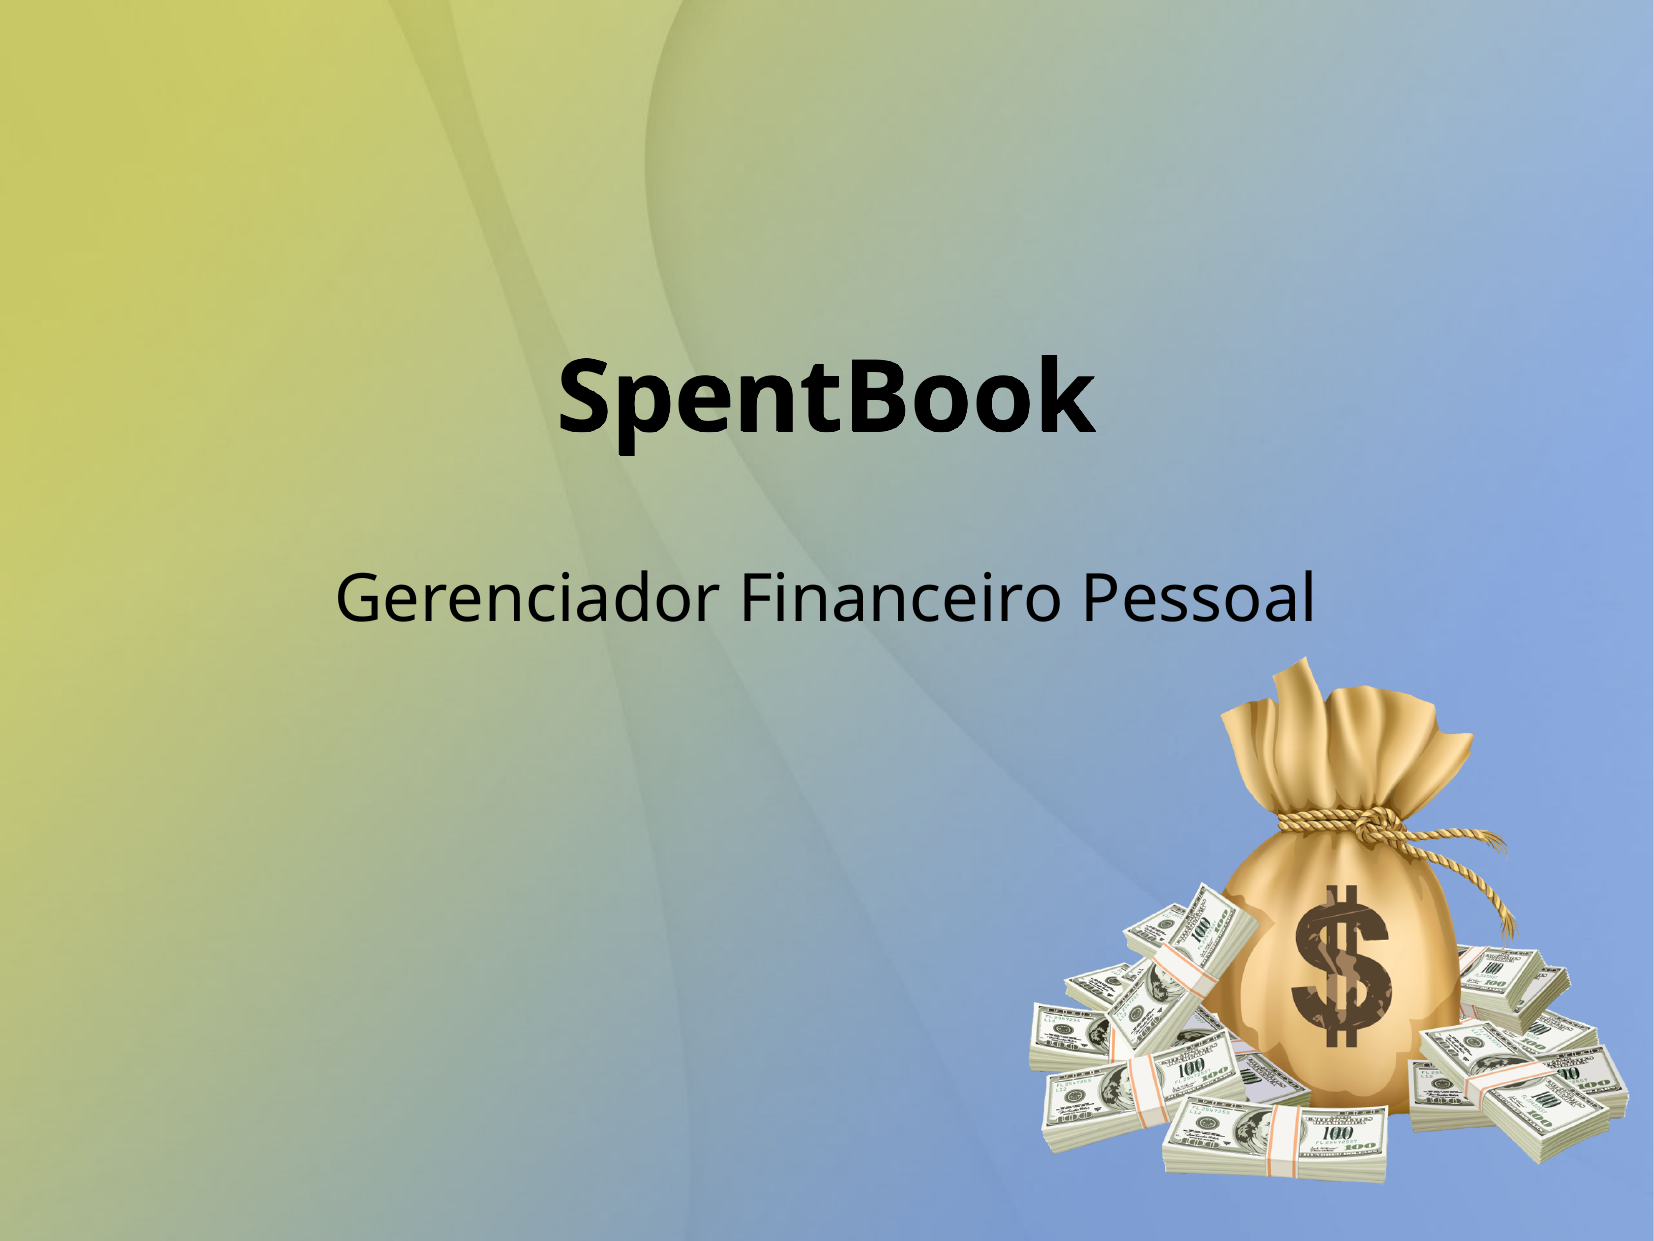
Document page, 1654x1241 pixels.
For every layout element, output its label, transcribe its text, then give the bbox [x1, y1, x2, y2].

subtitle Gerenciador Financeiro Pessoal [82, 236, 1571, 956]
picture [0, 0, 1654, 1241]
